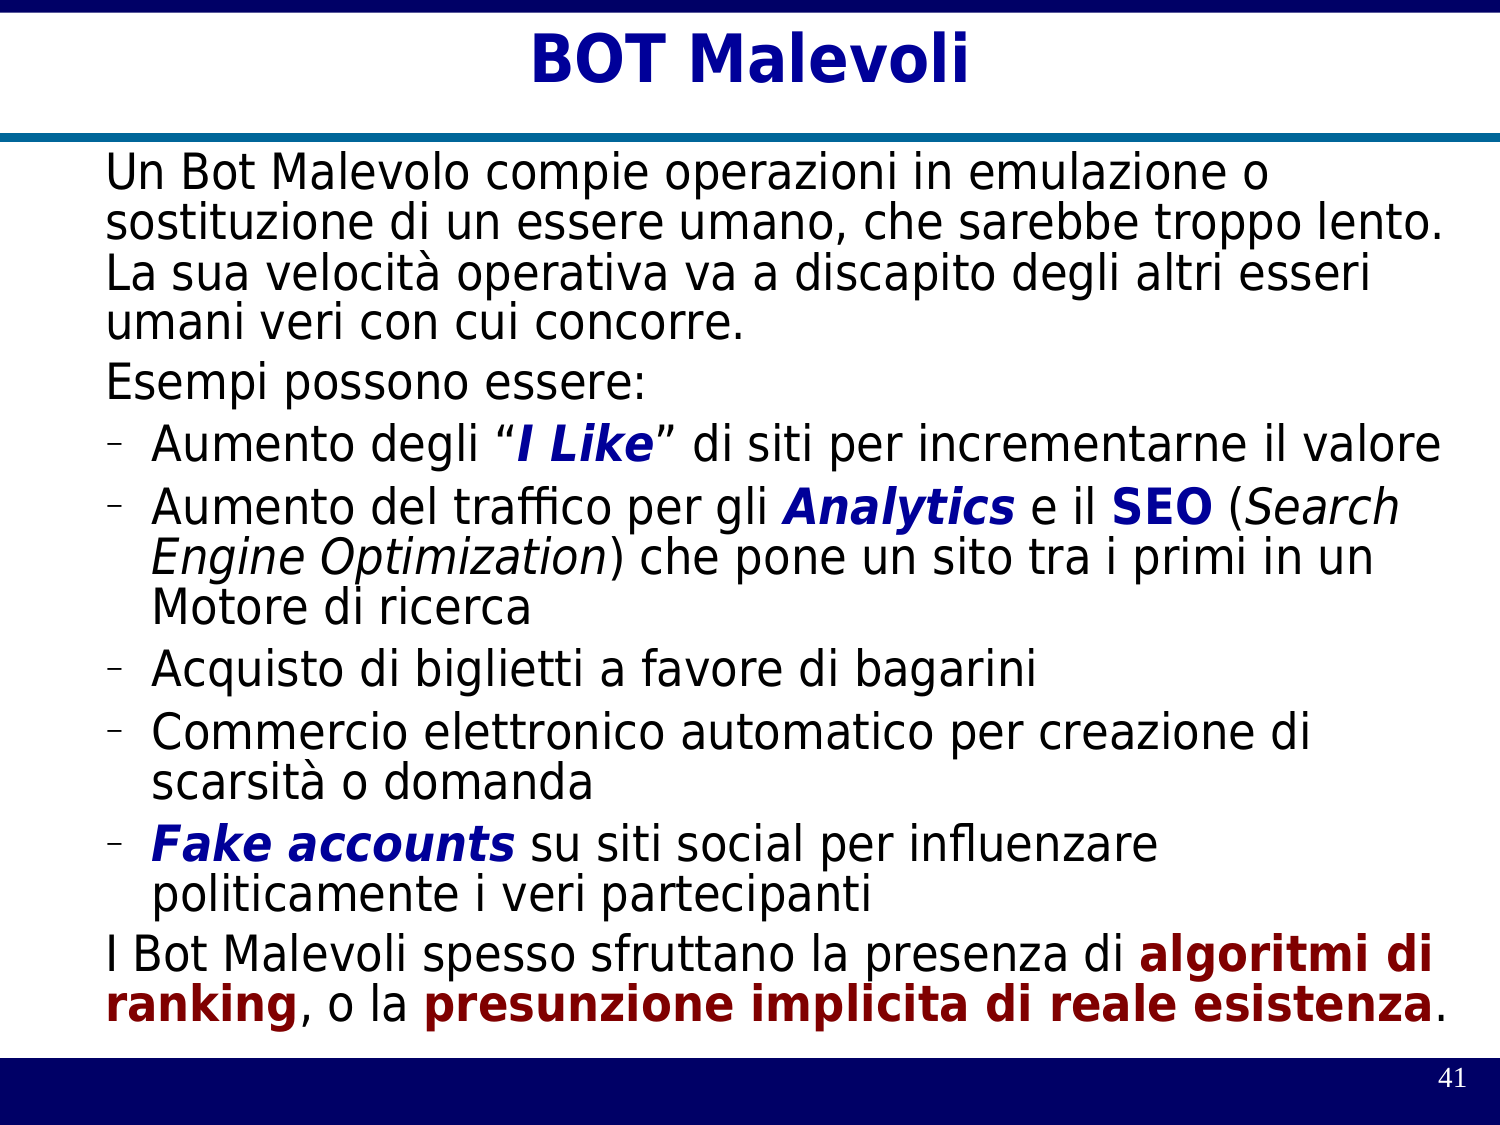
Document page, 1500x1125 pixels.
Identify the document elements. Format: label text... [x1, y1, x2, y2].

title BOT Malevoli [30, 0, 1471, 126]
list Un Bot Malevolo compie operazioni in emulazione o sostituzione di un essere umano, che sarebbe troppo lento. La sua velocità operativa va a discapito degli altri esseri umani veri con cui concorre. Esempi possono essere: Aumento degli “I Like” di siti per incrementarne il valore Aumento del traffico per gli Analytics e il SEO (Search Engine Optimization) che pone un sito tra i primi in un Motore di ricerca Acquisto di biglietti a favore di bagarini Commercio elettronico automatico per creazione di scarsità o domanda Fake accounts su siti social per influenzare politicamente i veri partecipanti I Bot Malevoli spesso sfruttano la presenza di algoritmi di ranking, o la presunzione implicita di reale esistenza. [30, 149, 1471, 1040]
